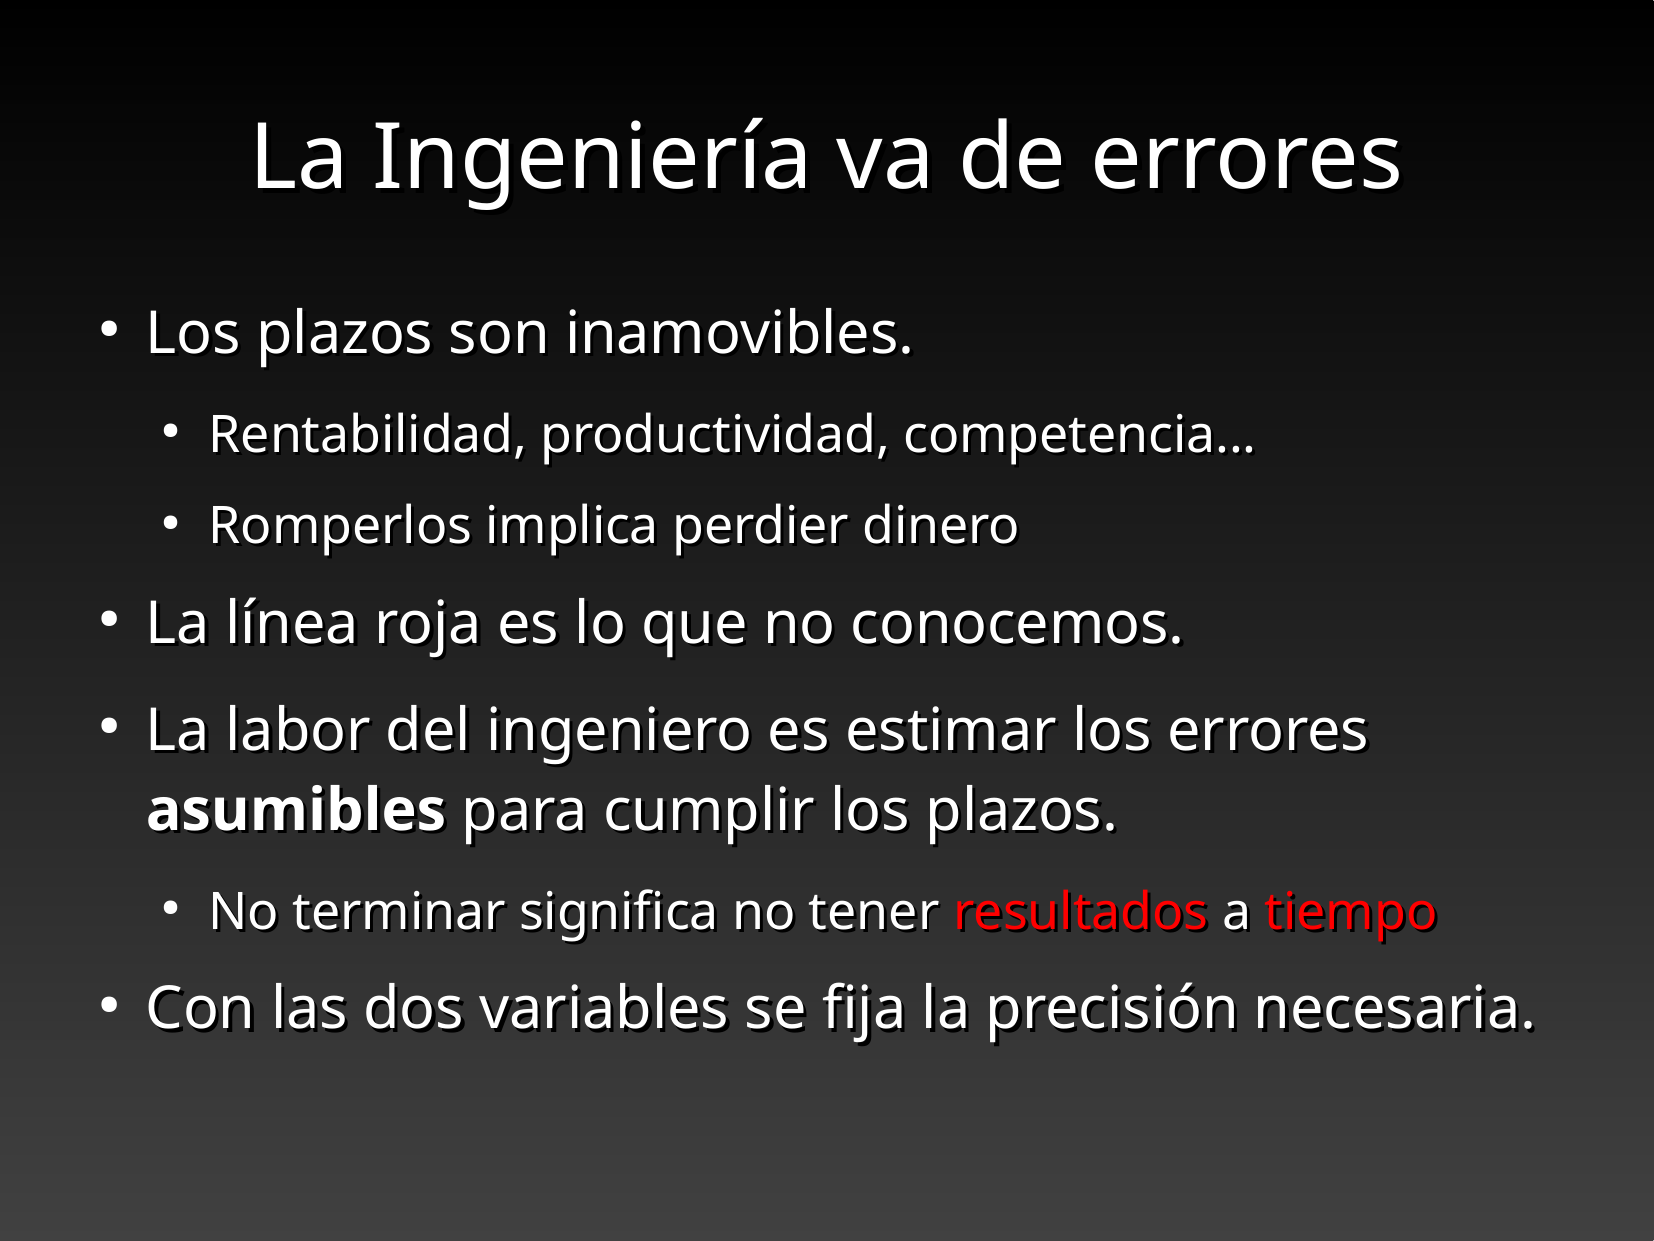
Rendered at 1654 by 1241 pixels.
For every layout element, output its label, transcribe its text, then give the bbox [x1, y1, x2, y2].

list Los plazos son inamovibles. Rentabilidad, productividad, competencia... Romperlos implica perdier dinero La línea roja es lo que no conocemos. La labor del ingeniero es estimar los errores asumibles para cumplir los plazos. No terminar significa no tener resultados a tiempo Con las dos variables se fija la precisión necesaria. [82, 290, 1571, 1109]
title La Ingeniería va de errores [82, 49, 1571, 257]
